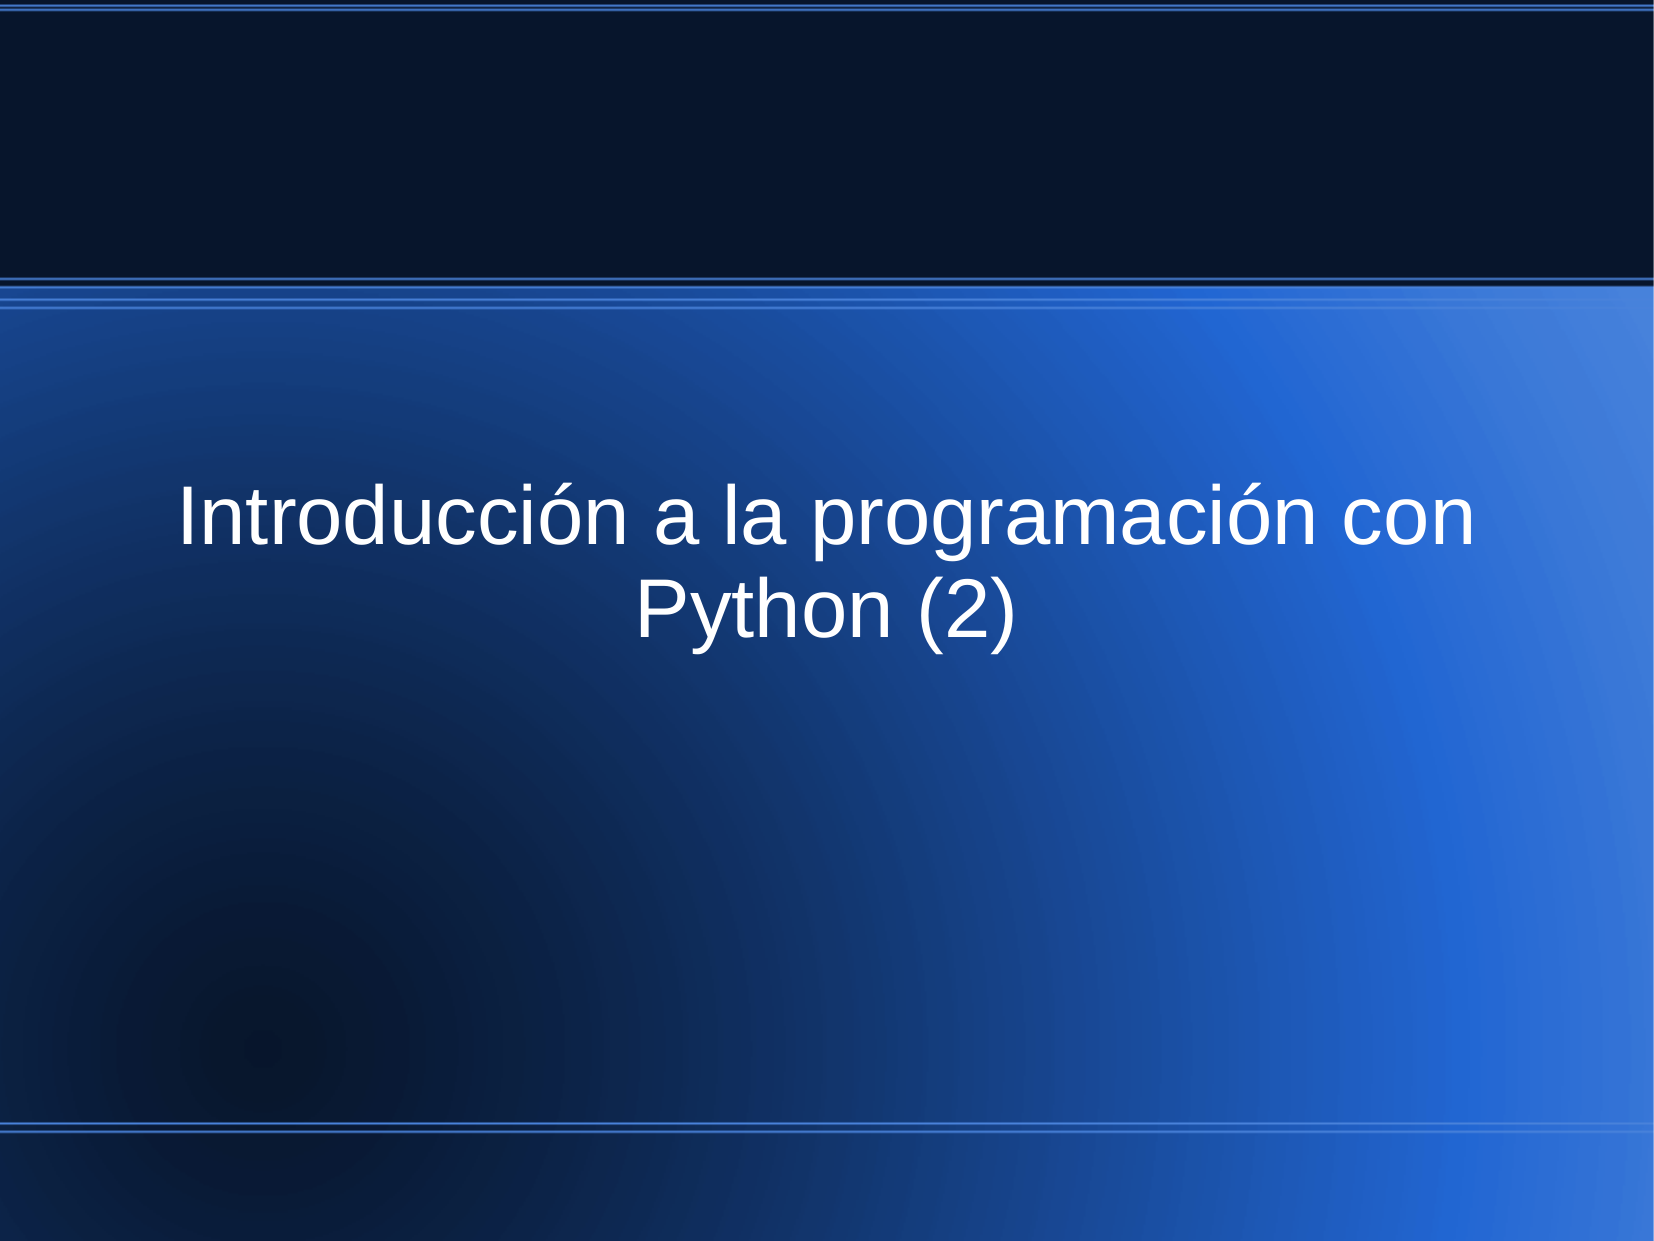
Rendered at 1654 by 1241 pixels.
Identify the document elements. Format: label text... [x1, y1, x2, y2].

picture [0, 0, 1654, 1241]
subtitle Introducción a la programación con Python (2) [82, 49, 1571, 1075]
